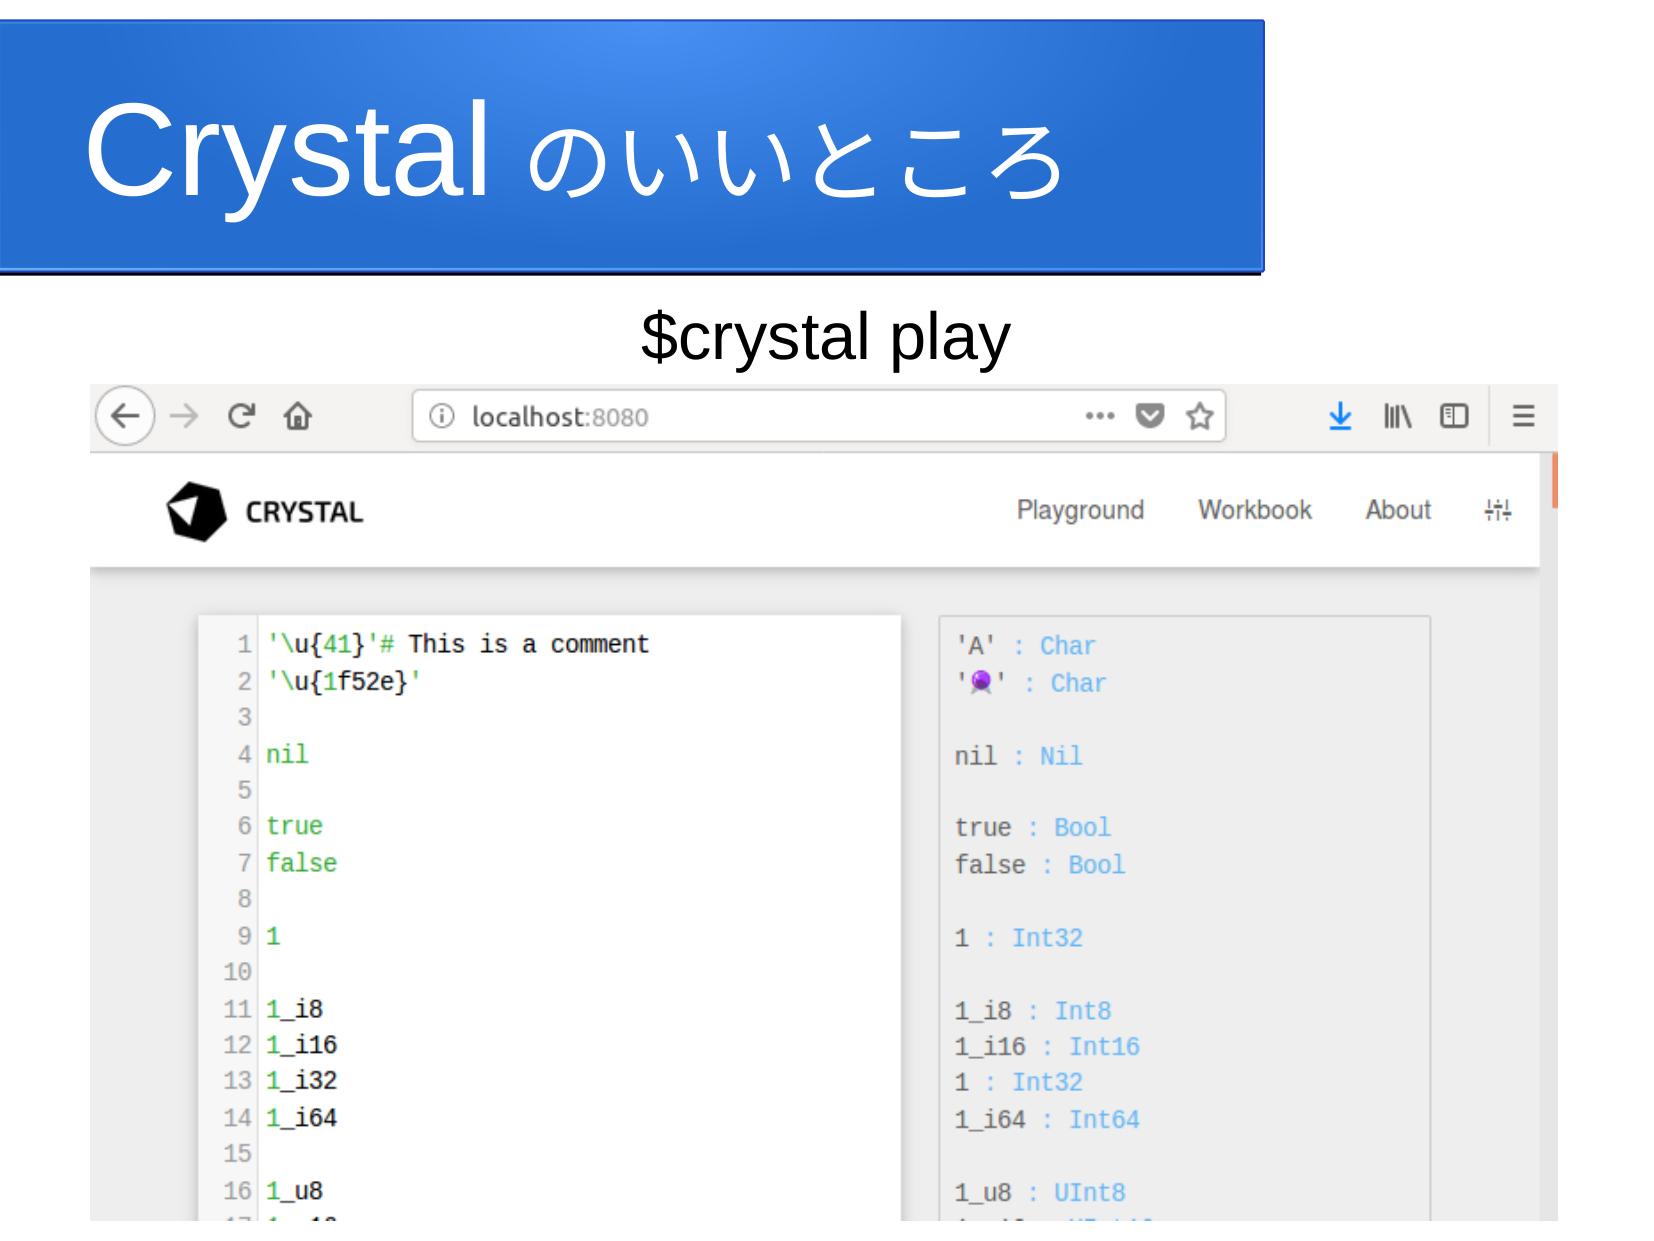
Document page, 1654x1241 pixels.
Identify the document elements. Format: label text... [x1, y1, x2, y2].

subtitle $crystal play [82, 299, 1571, 1019]
picture [90, 384, 1558, 1221]
title Crystalのいいところ [82, 47, 1235, 252]
